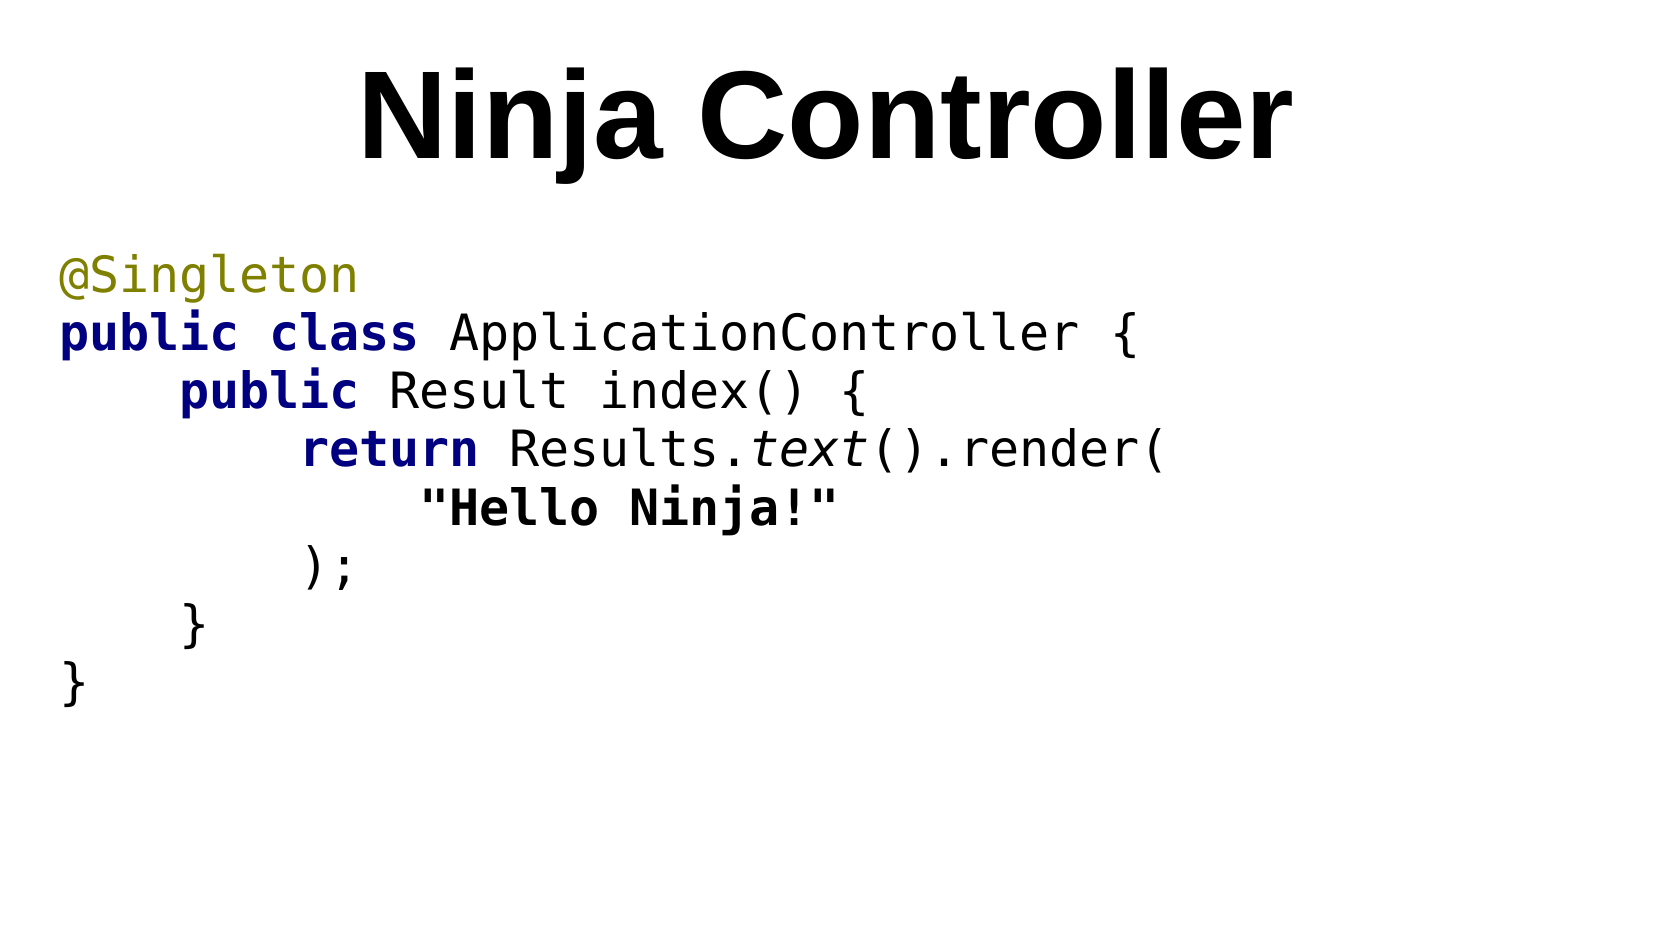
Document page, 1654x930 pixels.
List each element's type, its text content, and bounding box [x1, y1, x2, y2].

text_box @Singleton public class ApplicationController { public Result index() { return Results.text().render( "Hello Ninja!" ); } } [44, 238, 1590, 744]
title Ninja Controller [82, 37, 1571, 193]
